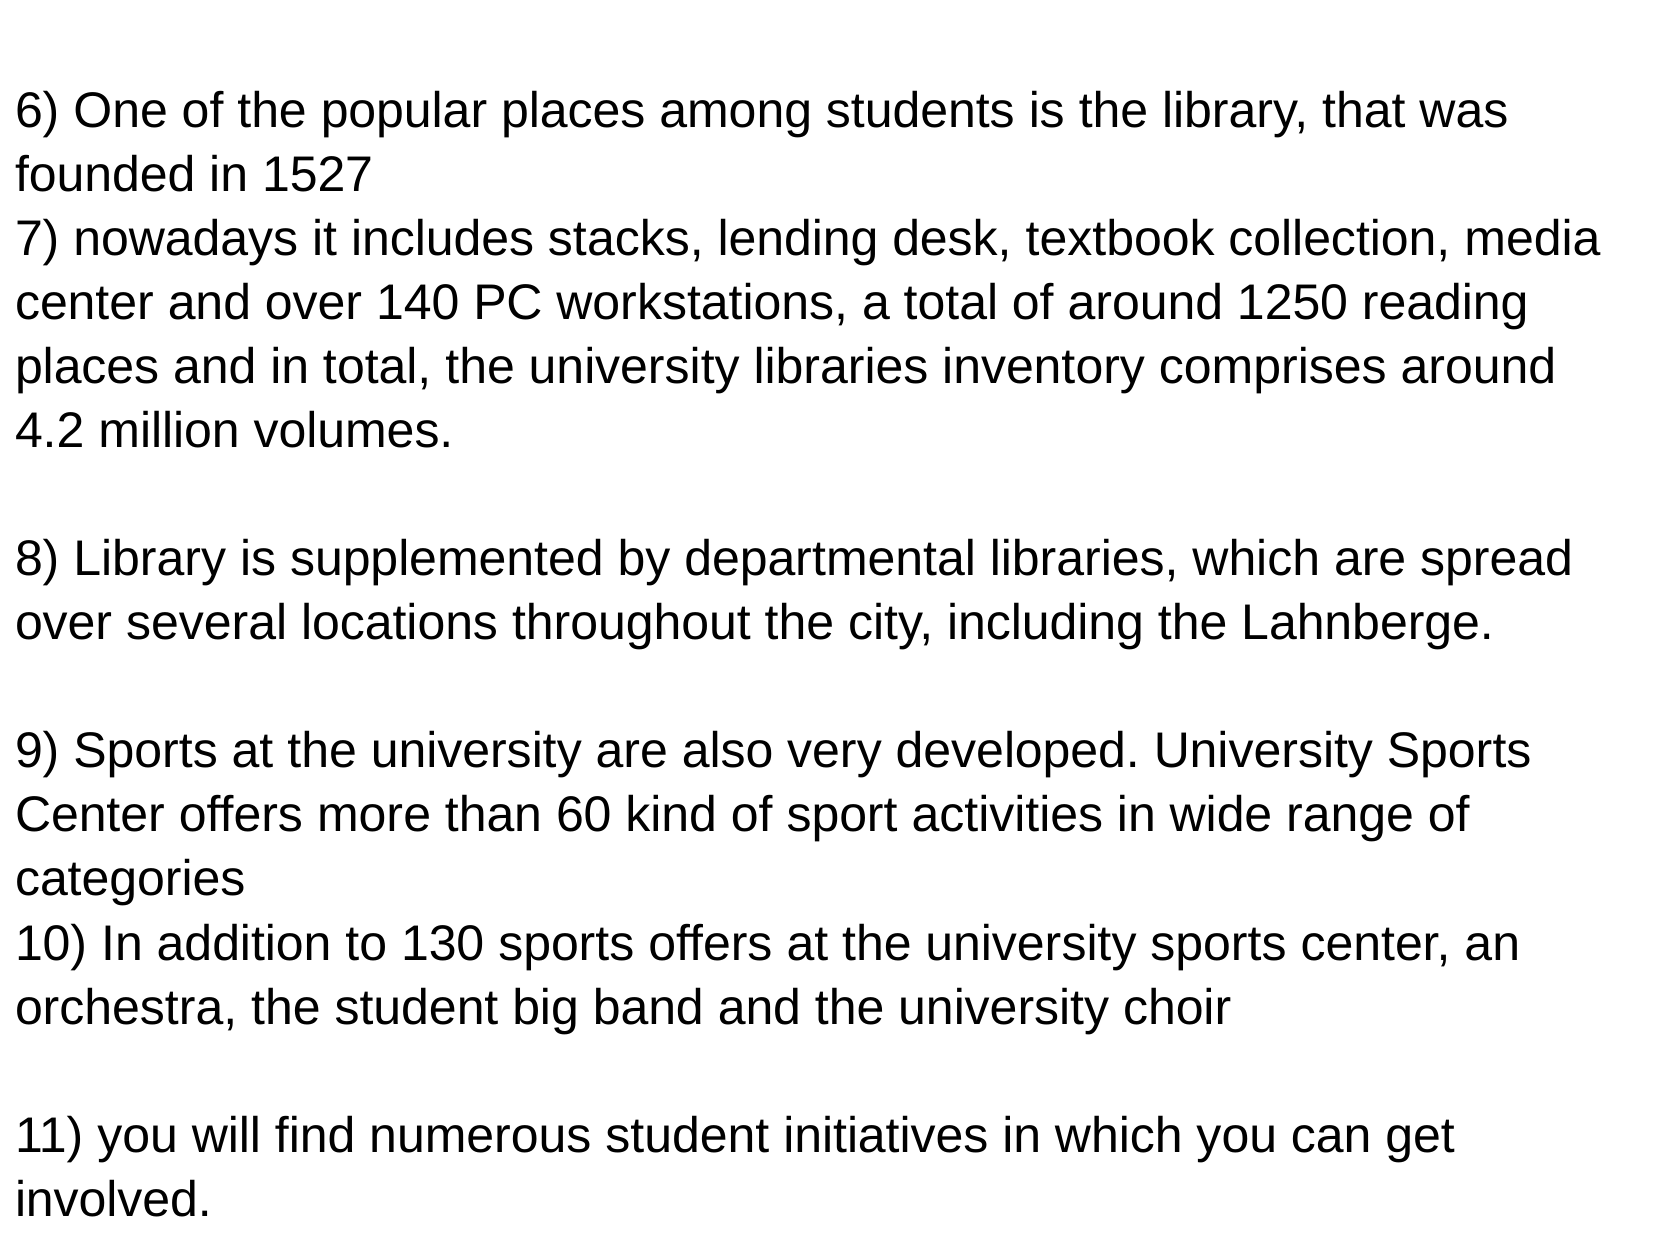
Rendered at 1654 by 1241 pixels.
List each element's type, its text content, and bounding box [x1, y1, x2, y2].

subtitle 6) One of the popular places among students is the library, that was founded in 1527 7) nowadays it includes stacks, lending desk, textbook collection, media center and over 140 PC workstations, a total of around 1250 reading places and in total, the university libraries inventory comprises around 4.2 million volumes. 8) Library is supplemented by departmental libraries, which are spread over several locations throughout the city, including the Lahnberge. 9) Sports at the university are also very developed. University Sports Center offers more than 60 kind of sport activities in wide range of categories 10) In addition to 130 sports offers at the university sports center, an orchestra, the student big band and the university choir 11) you will find numerous student initiatives in which you can get involved. [15, 60, 1636, 1241]
